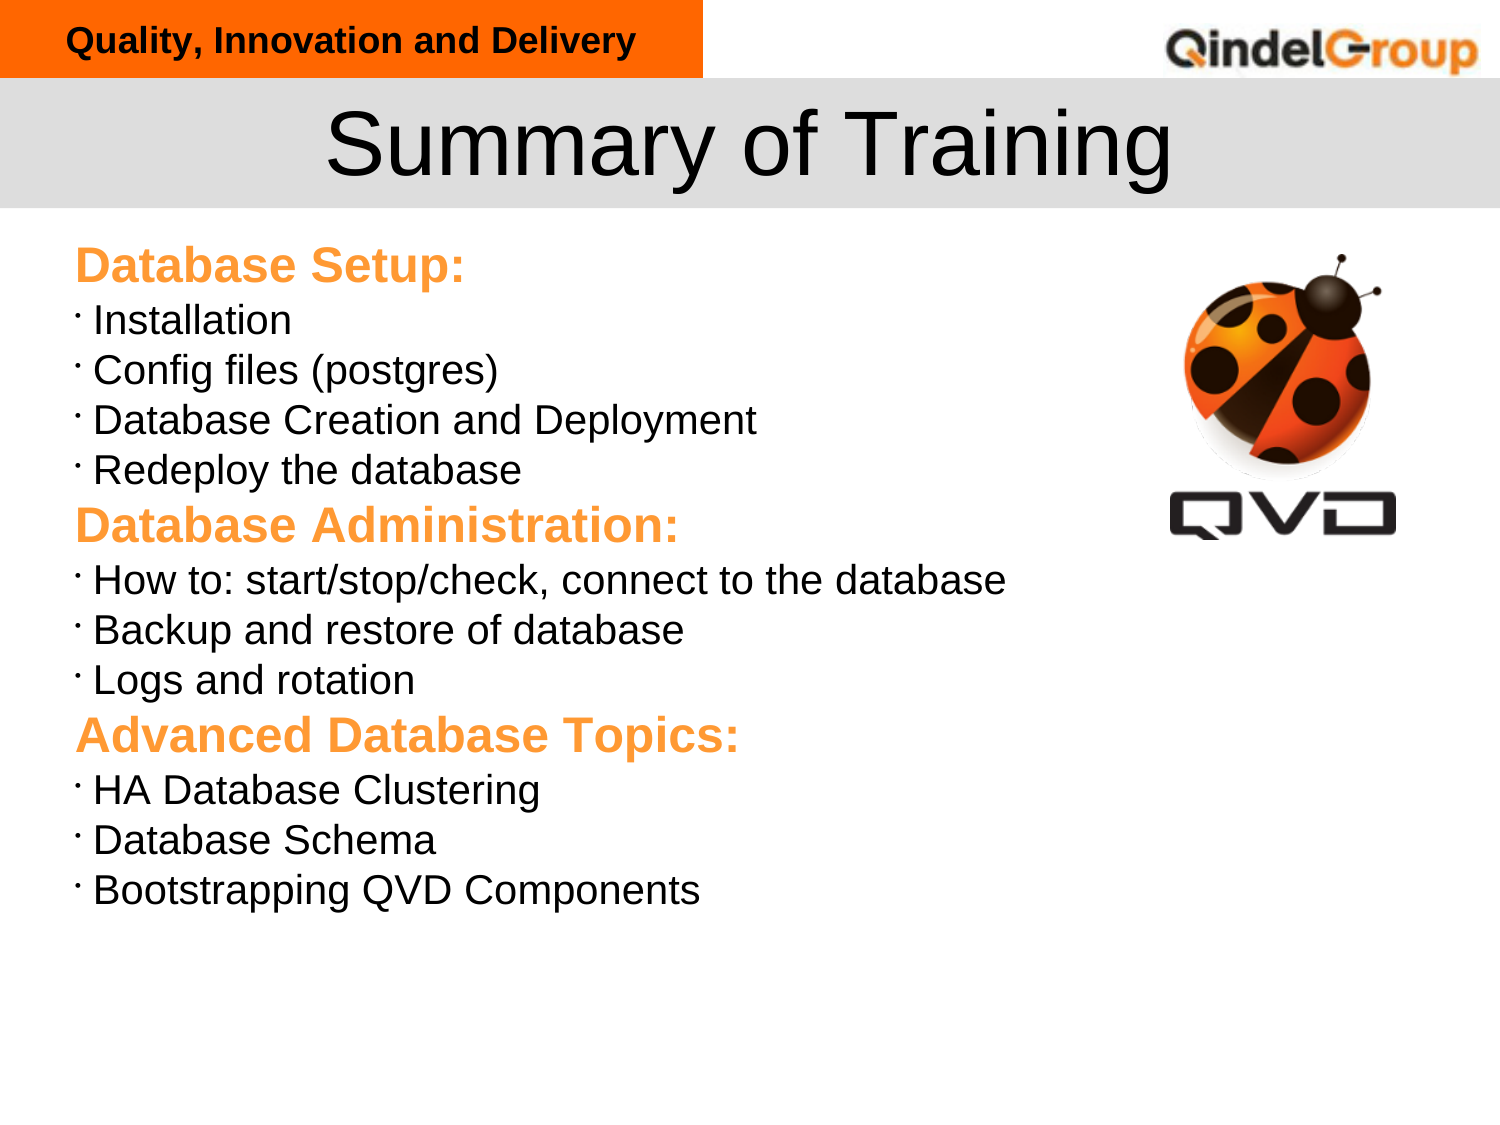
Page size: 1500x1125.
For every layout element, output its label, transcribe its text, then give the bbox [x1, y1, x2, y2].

title Summary of Training [75, 45, 1426, 224]
picture [1170, 254, 1396, 540]
text_box Database Setup: Installation Config files (postgres) Database Creation and Deployment Redeploy the database Database Administration: How to: start/stop/check, connect to the database Backup and restore of database Logs and rotation Advanced Database Topics: HA Database Clustering Database Schema Bootstrapping QVD Components [60, 224, 1426, 1021]
picture [1163, 23, 1481, 78]
